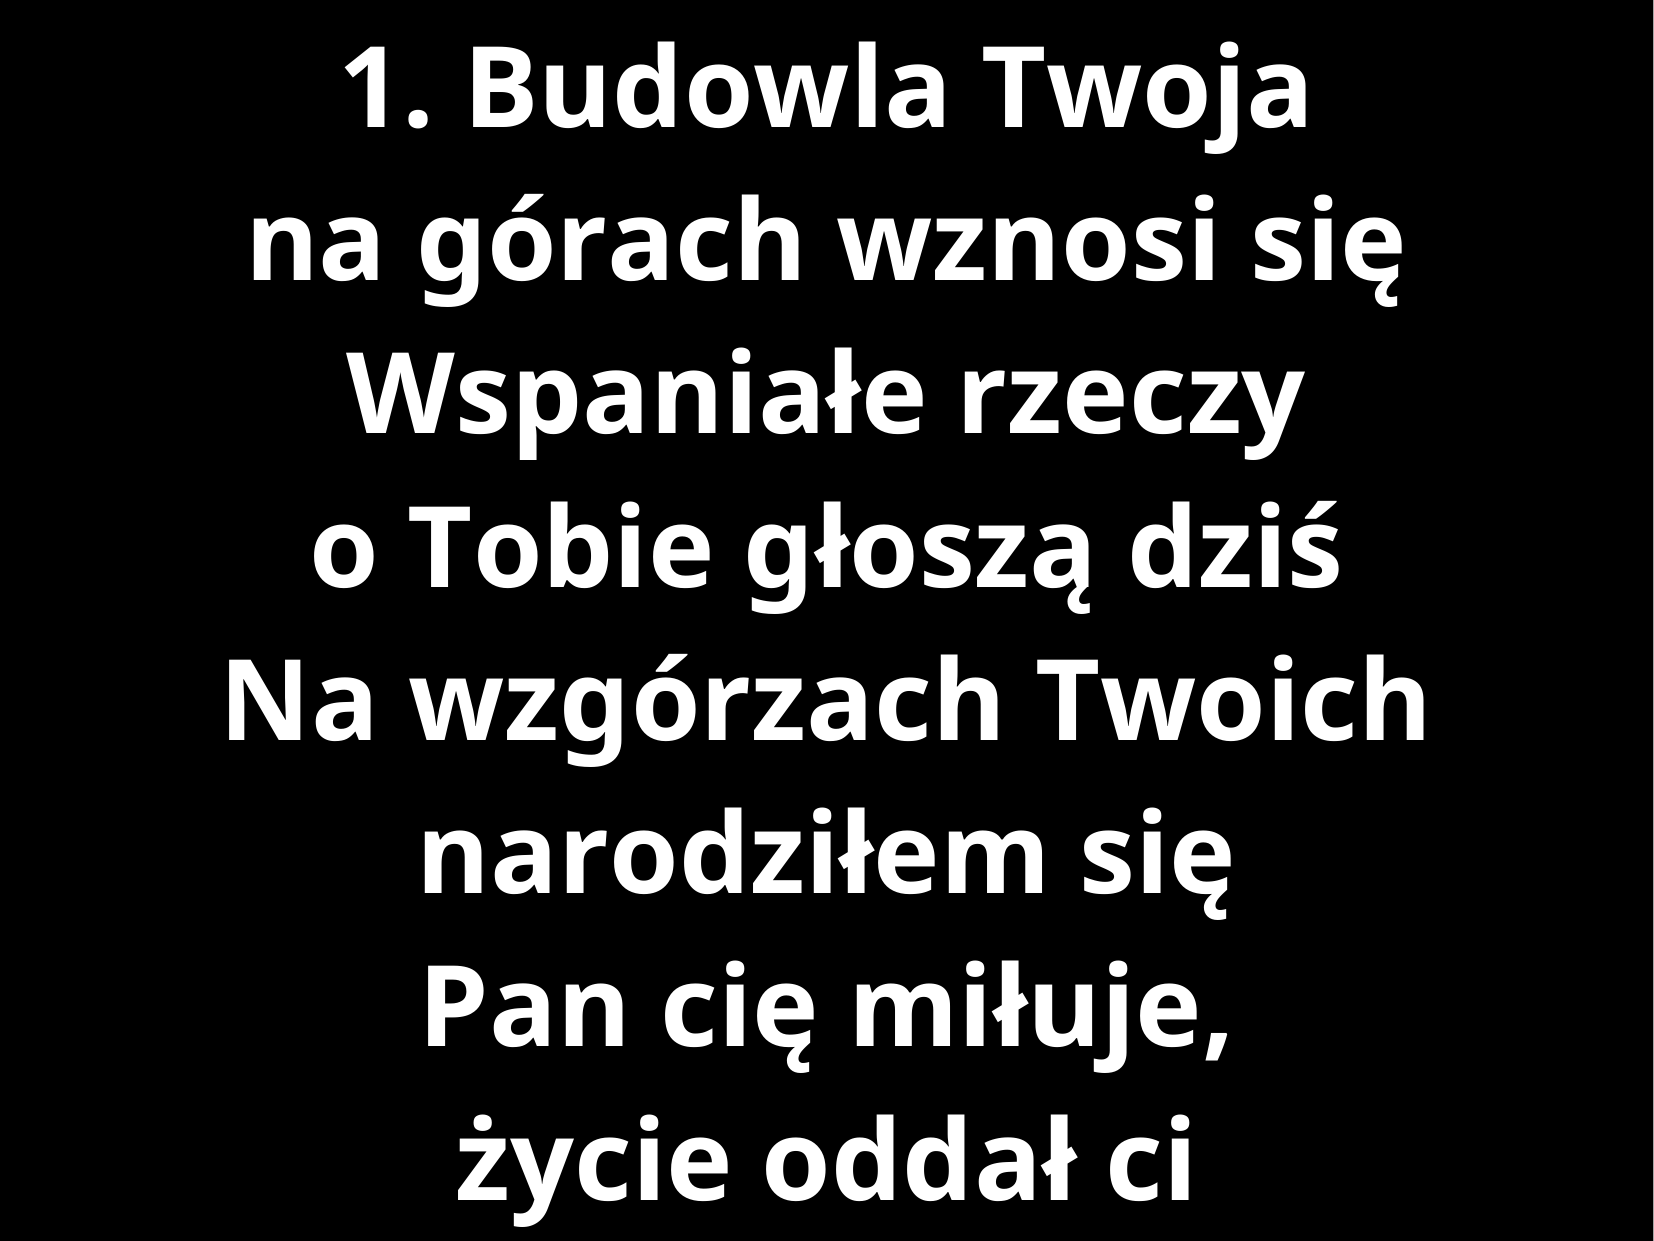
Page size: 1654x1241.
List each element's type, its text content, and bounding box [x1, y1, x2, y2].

title 1. Budowla Twoja na górach wznosi się Wspaniałe rzeczy o Tobie głoszą dziś Na wzgórzach Twoich narodziłem się Pan cię miłuje, życie oddał ci [0, 0, 1654, 1241]
